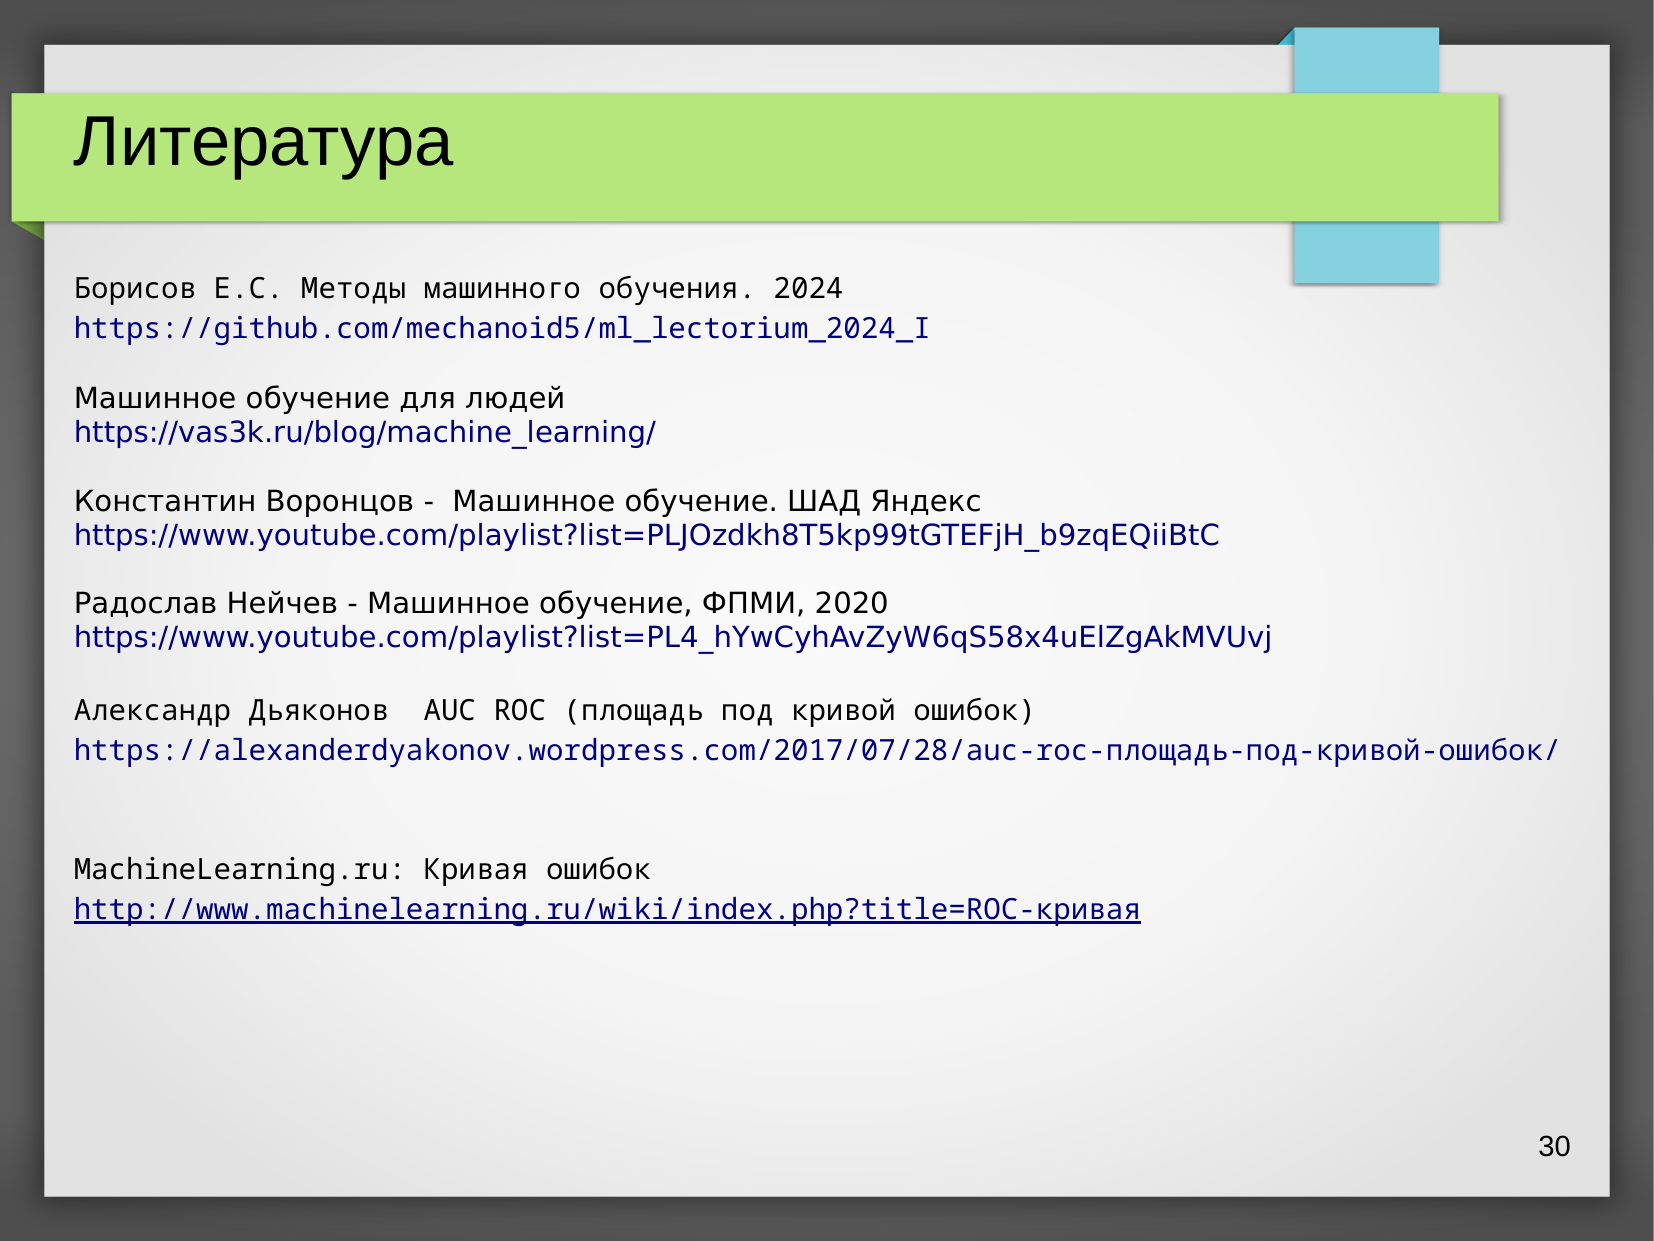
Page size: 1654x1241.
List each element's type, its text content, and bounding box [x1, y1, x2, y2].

picture [0, 0, 1654, 1241]
text_box Литература [59, 94, 1004, 189]
text_box Борисов Е.С. Методы машинного обучения. 2024 https://github.com/mechanoid5/ml_lectorium_2024_I Машинное обучение для людей https://vas3k.ru/blog/machine_learning/ Константин Воронцов - Машинное обучение. ШАД Яндексhttps://www.youtube.com/playlist?list=PLJOzdkh8T5kp99tGTEFjH_b9zqEQiiBtC Радослав Нейчев - Машинное обучение, ФПМИ, 2020 https://www.youtube.com/playlist?list=PL4_hYwCyhAvZyW6qS58x4uElZgAkMVUvj Александр Дьяконов AUC ROC (площадь под кривой ошибок) https://alexanderdyakonov.wordpress.com/2017/07/28/auc-roc-площадь-под-кривой-ошибок/ MachineLearning.ru: Кривая ошибок http://www.machinelearning.ru/wiki/index.php?title=ROC-кривая [59, 259, 1583, 960]
